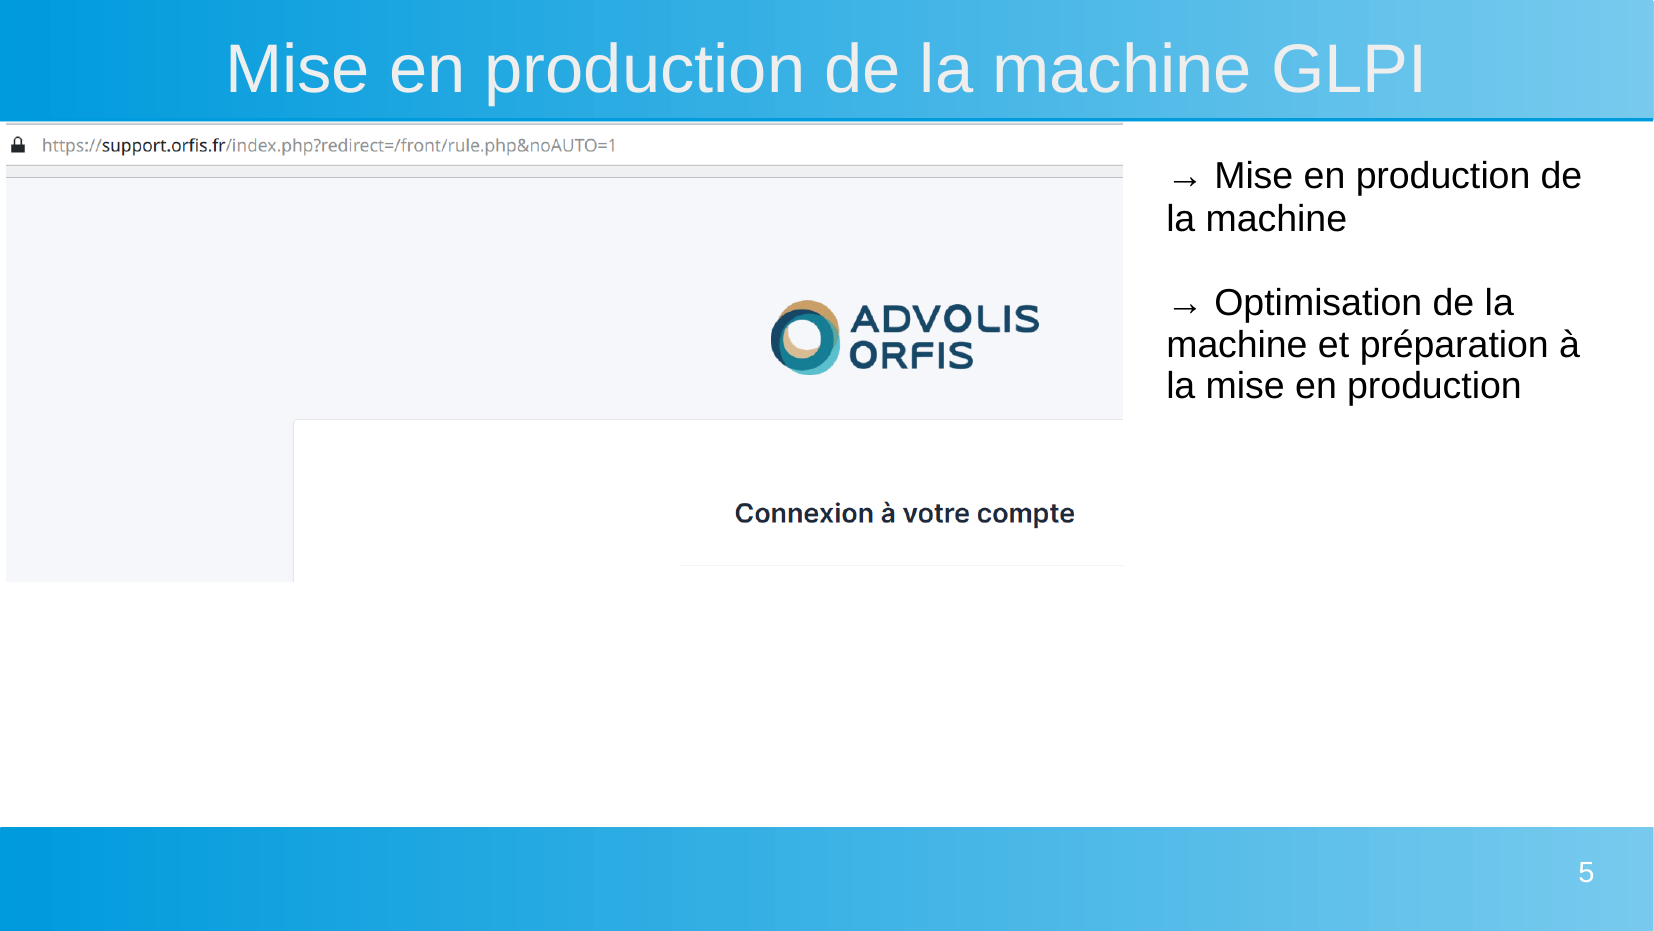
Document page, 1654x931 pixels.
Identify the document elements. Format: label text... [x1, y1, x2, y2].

text_box → Mise en production de la machine → Optimisation de la machine et préparation à la mise en production [1151, 147, 1625, 827]
picture [6, 122, 1123, 582]
title Mise en production de la machine GLPI [59, 29, 1595, 108]
